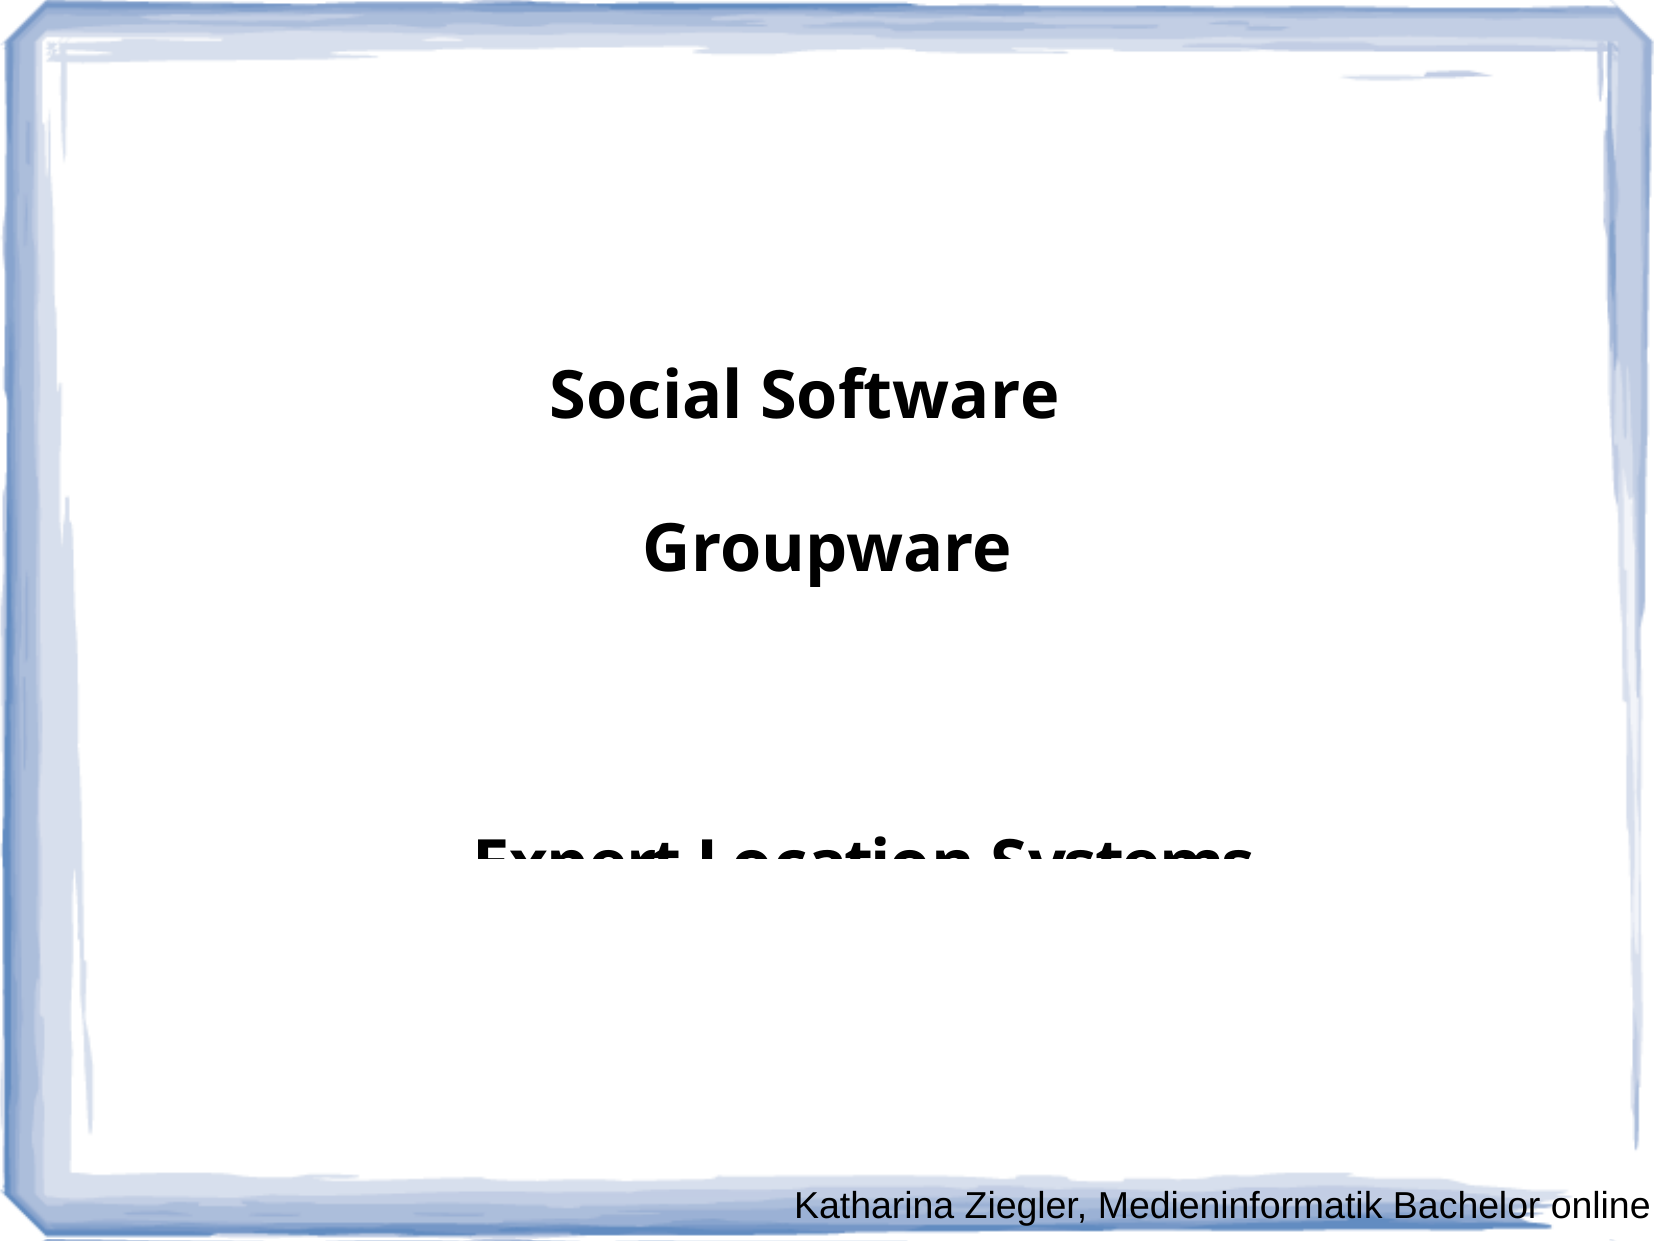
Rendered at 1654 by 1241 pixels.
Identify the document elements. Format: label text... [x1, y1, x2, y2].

chart [352, 680, 1359, 859]
text_box Katharina Ziegler, Medieninformatik Bachelor online [749, 1176, 1654, 1241]
picture [0, 0, 1654, 1241]
text_box Groupware [555, 487, 1083, 591]
text_box Social Software [448, 334, 1162, 438]
